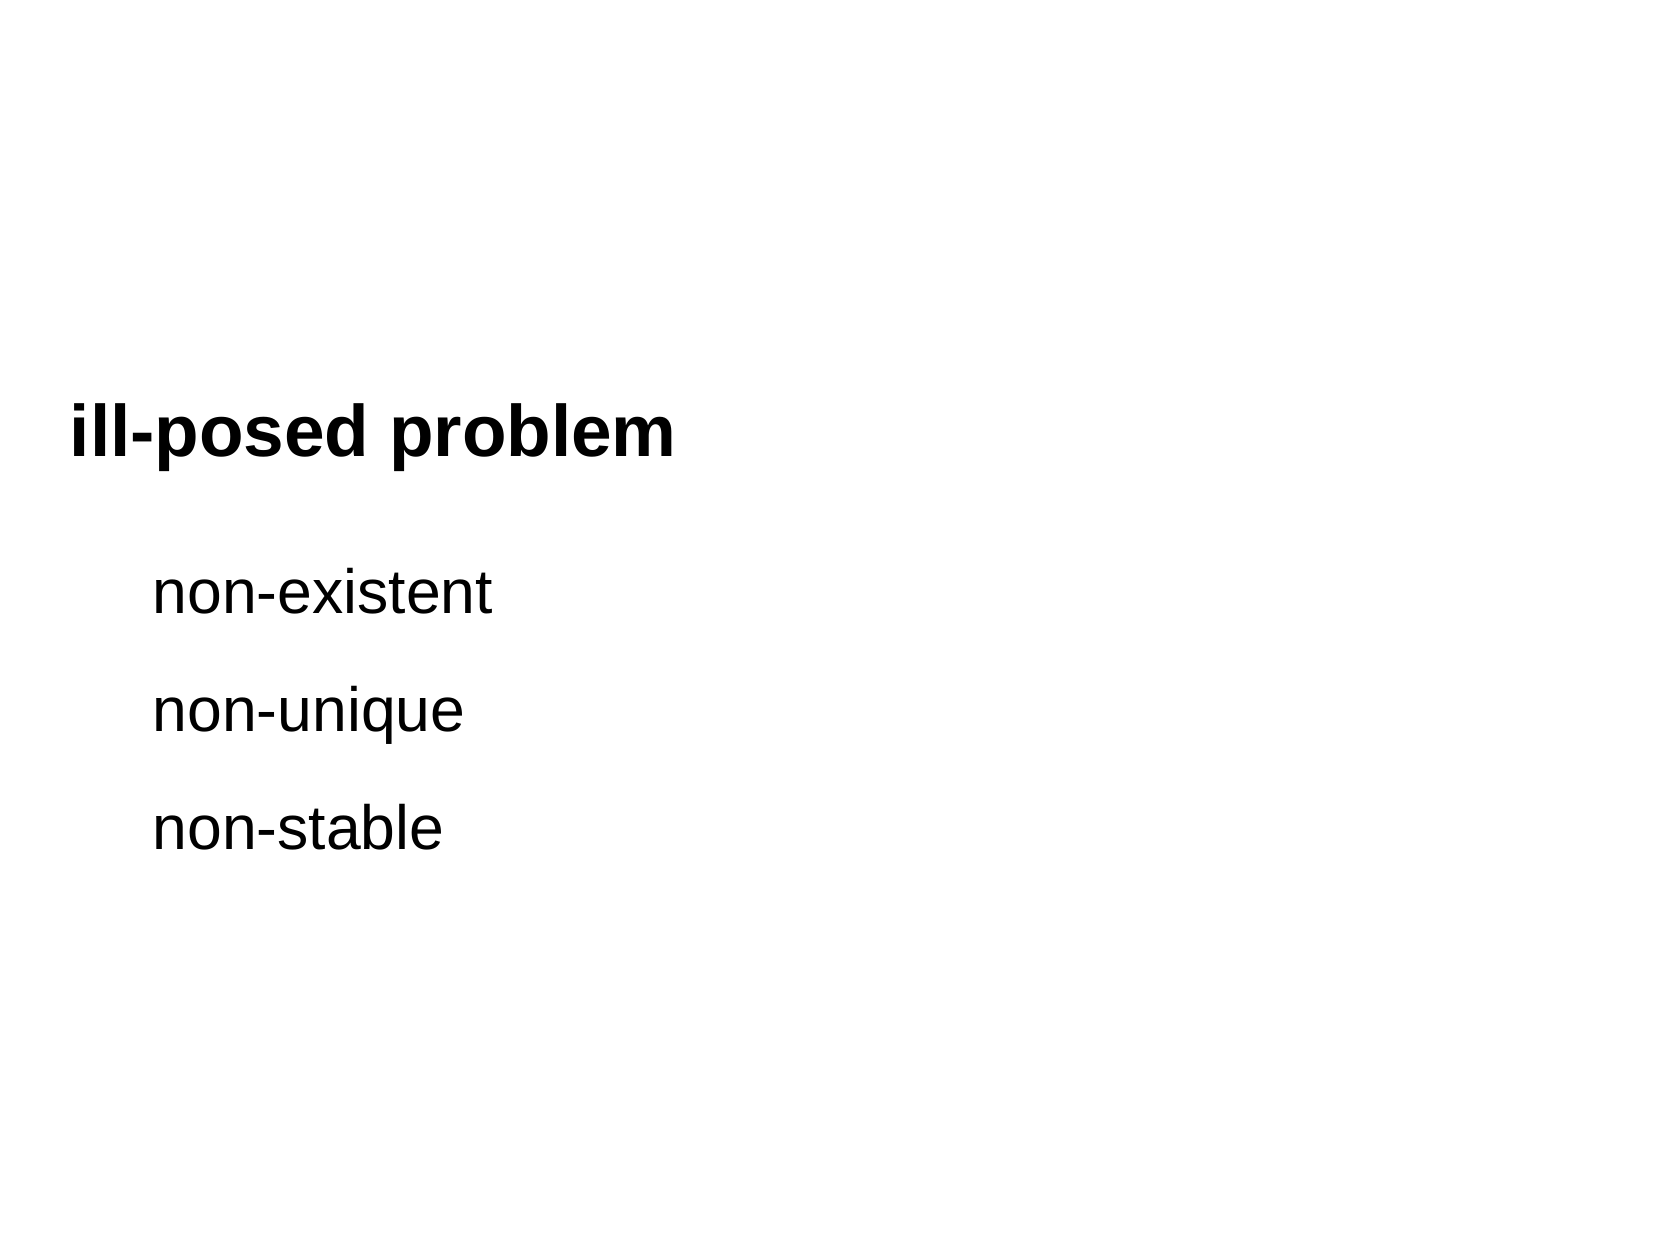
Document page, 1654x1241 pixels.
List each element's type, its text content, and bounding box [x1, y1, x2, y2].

text_box non-existent [138, 549, 507, 643]
text_box non-unique [138, 667, 481, 761]
text_box non-stable [138, 786, 460, 879]
text_box ill-posed problem [55, 383, 693, 493]
